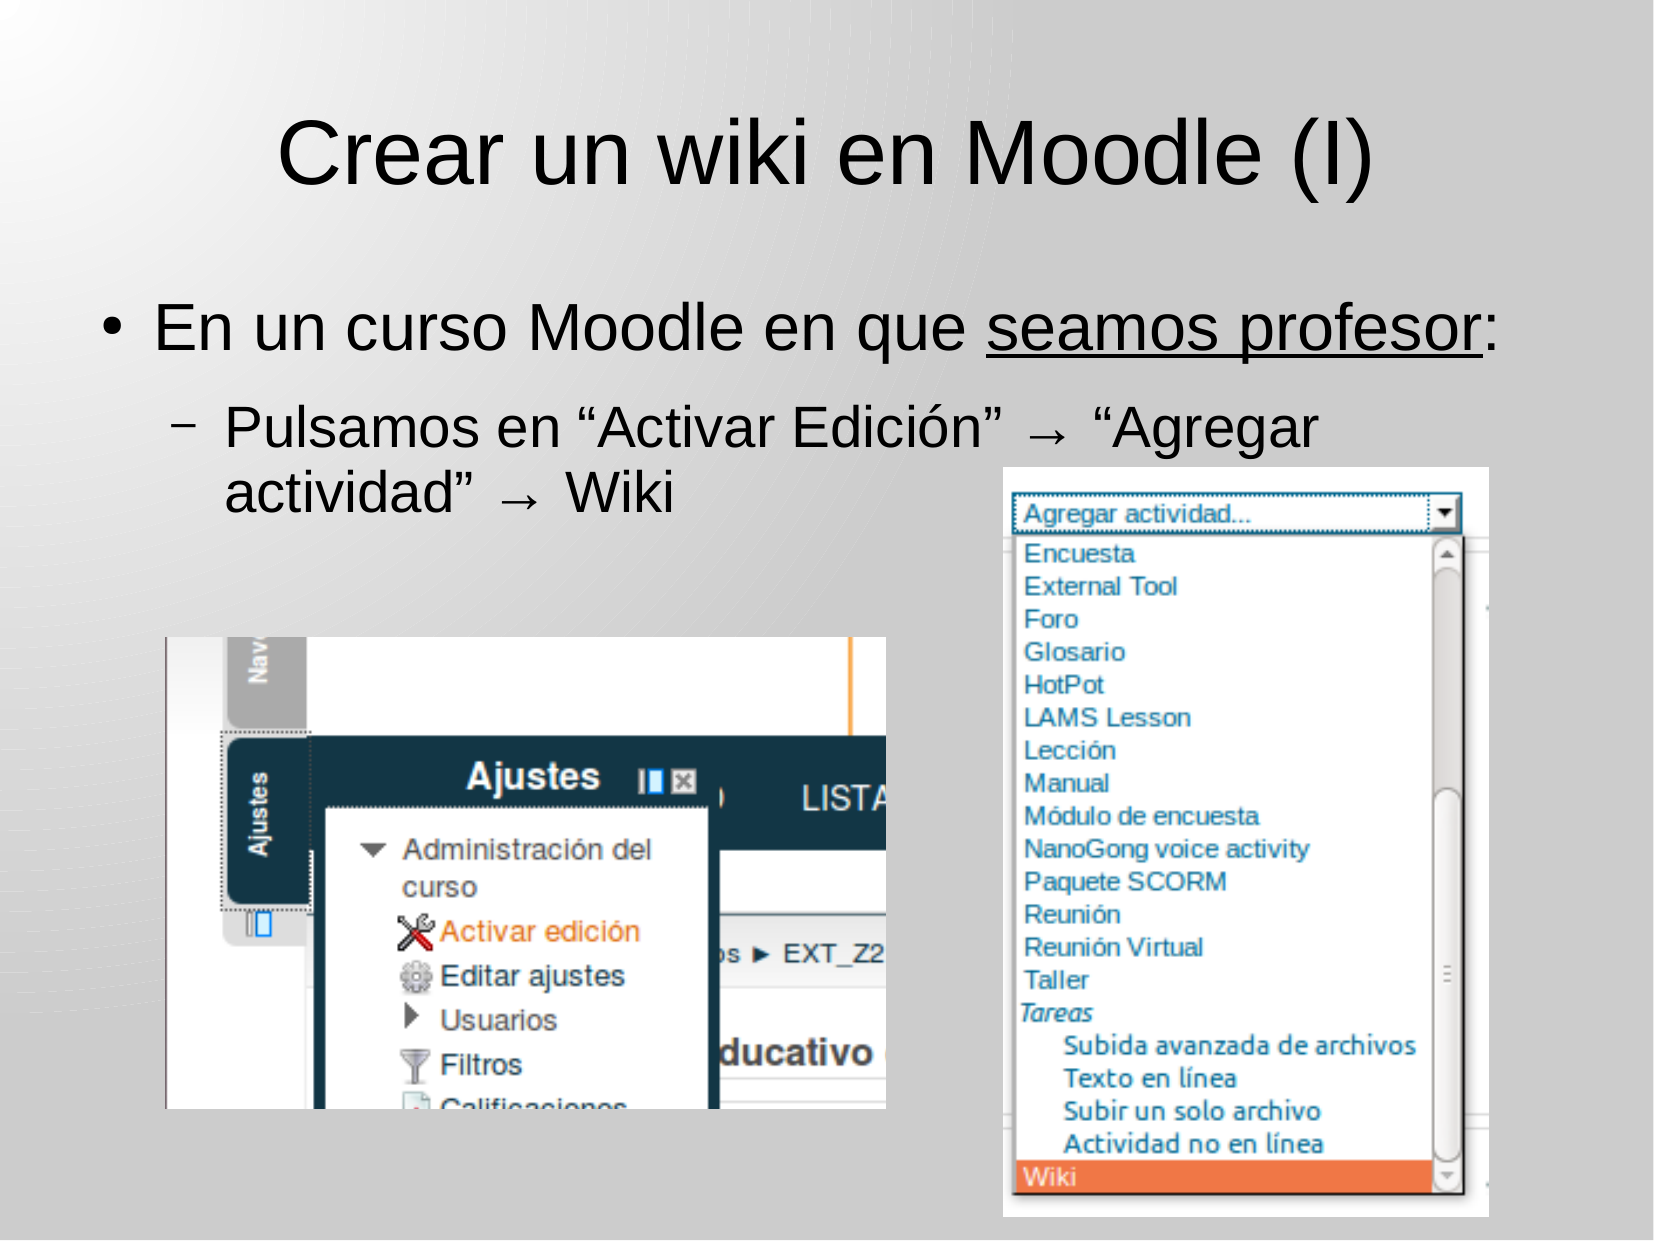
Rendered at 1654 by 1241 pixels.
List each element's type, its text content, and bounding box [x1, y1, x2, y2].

title Crear un wiki en Moodle (I) [82, 49, 1571, 257]
picture [1003, 467, 1489, 1217]
picture [165, 637, 886, 1109]
list En un curso Moodle en que seamos profesor: Pulsamos en “Activar Edición” → “Agregar actividad” → Wiki [82, 290, 1538, 1109]
